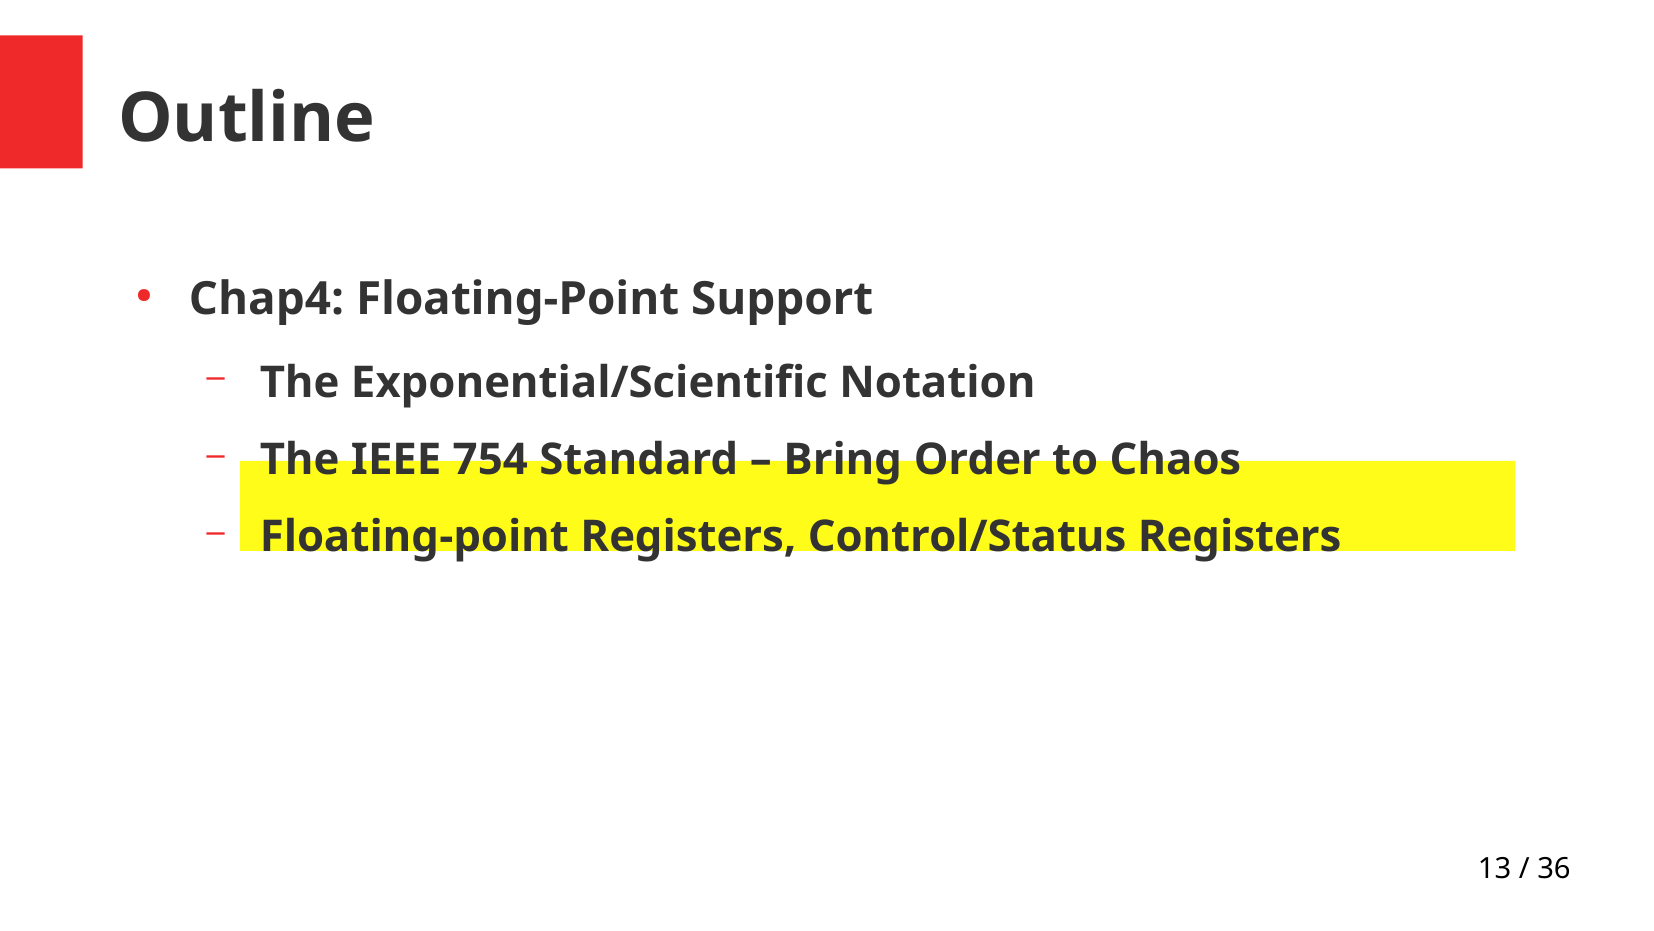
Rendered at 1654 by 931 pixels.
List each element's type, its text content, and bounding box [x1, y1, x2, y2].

title Outline [118, 37, 1571, 193]
list Chap4: Floating-Point Support The Exponential/Scientific Notation The IEEE 754 Standard – Bring Order to Chaos Floating-point Registers, Control/Status Registers [118, 265, 1536, 806]
